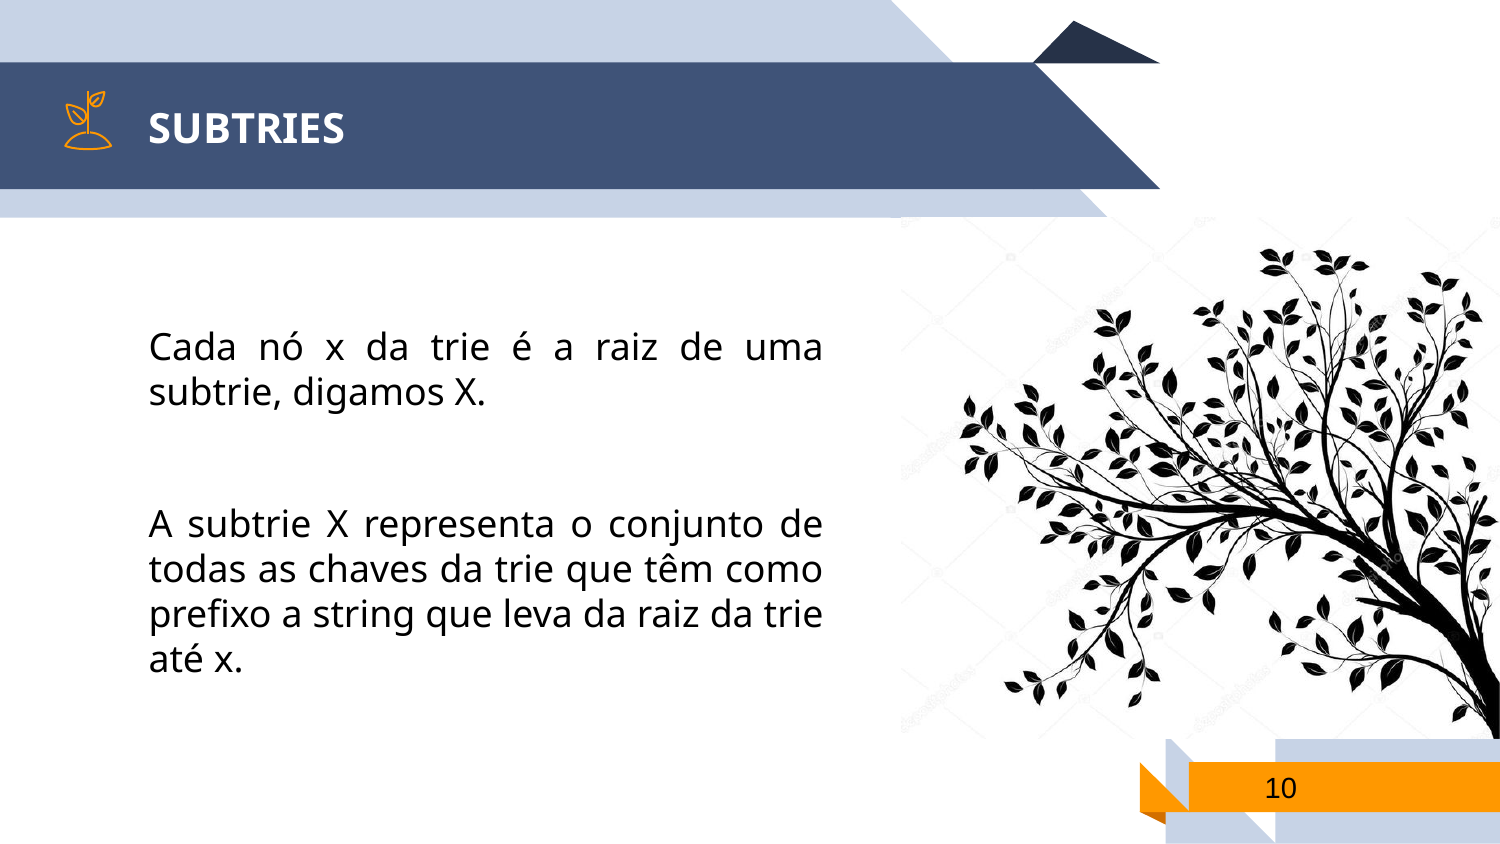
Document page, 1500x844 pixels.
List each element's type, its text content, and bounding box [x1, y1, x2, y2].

slide_number <number> [1249, 760, 1494, 813]
picture [901, 217, 1500, 739]
list Cada nó x da trie é a raiz de uma subtrie, digamos X. A subtrie X representa o conjunto de todas as chaves da trie que têm como prefixo a string que leva da raiz da trie até x. [133, 217, 840, 734]
title SUBTRIES [133, 64, 1035, 190]
